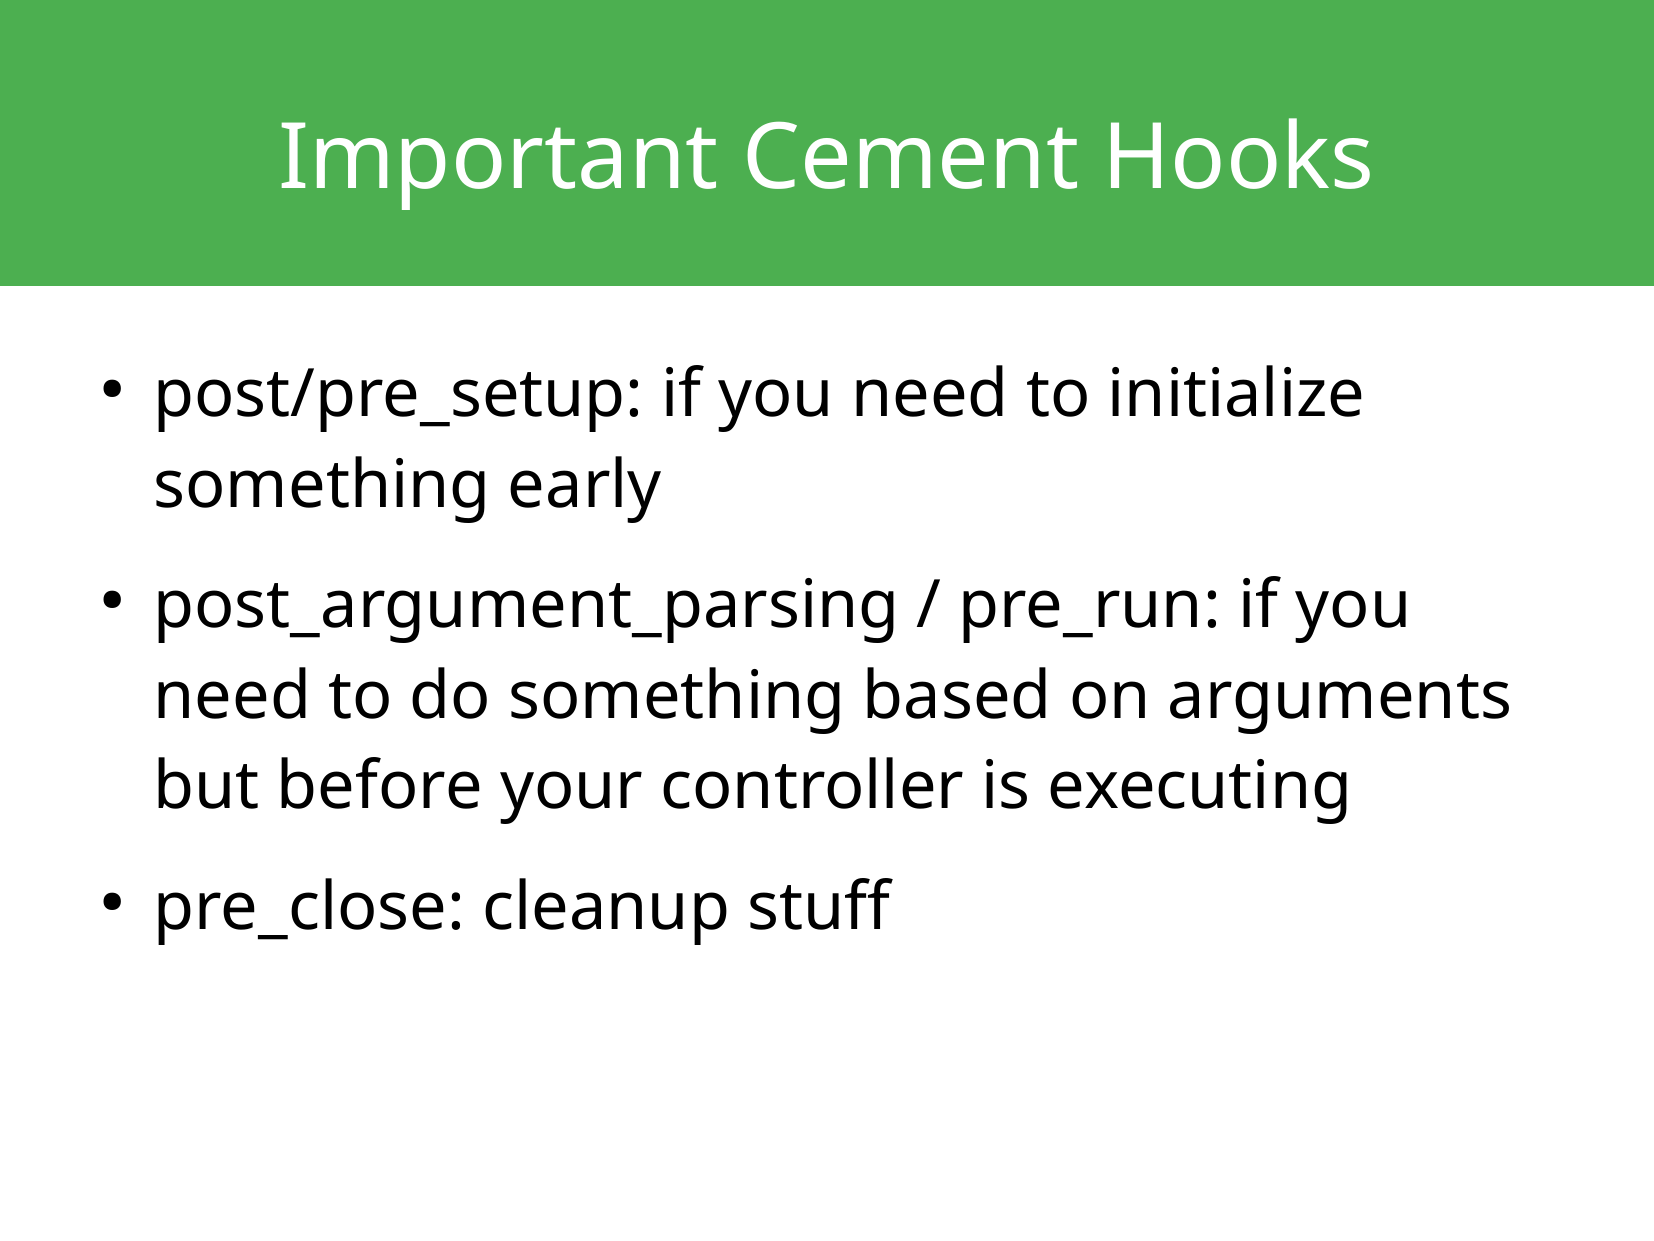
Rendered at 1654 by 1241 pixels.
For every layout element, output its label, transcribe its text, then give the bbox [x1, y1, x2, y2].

title Important Cement Hooks [82, 49, 1571, 257]
list post/pre_setup: if you need to initialize something early post_argument_parsing / pre_run: if you need to do something based on arguments but before your controller is executing pre_close: cleanup stuff [82, 345, 1571, 1201]
